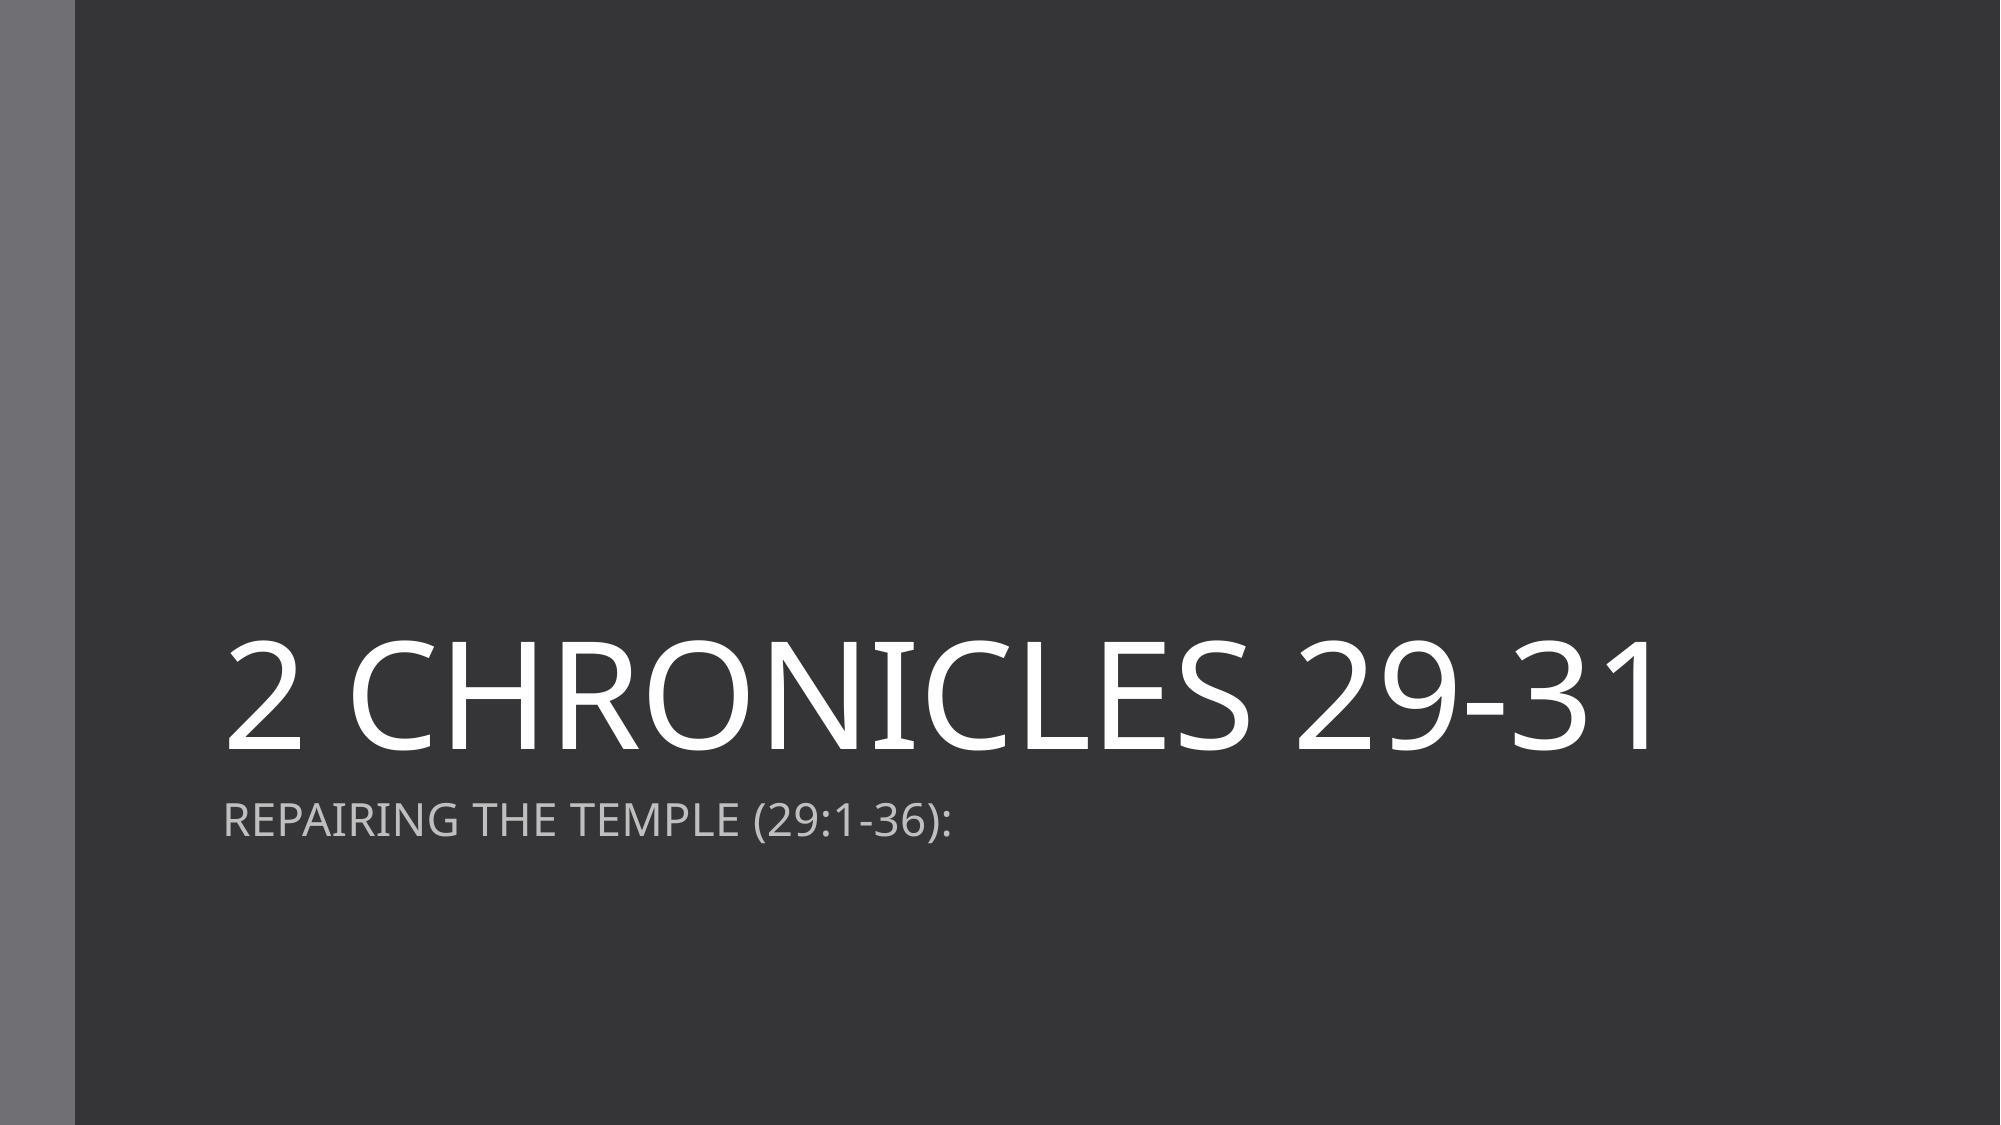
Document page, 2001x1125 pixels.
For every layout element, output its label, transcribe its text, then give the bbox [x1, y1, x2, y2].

subtitle REPAIRING THE TEMPLE (29:1-36): [206, 787, 1752, 1066]
title 2 CHRONICLES 29-31 [206, 124, 1752, 787]
